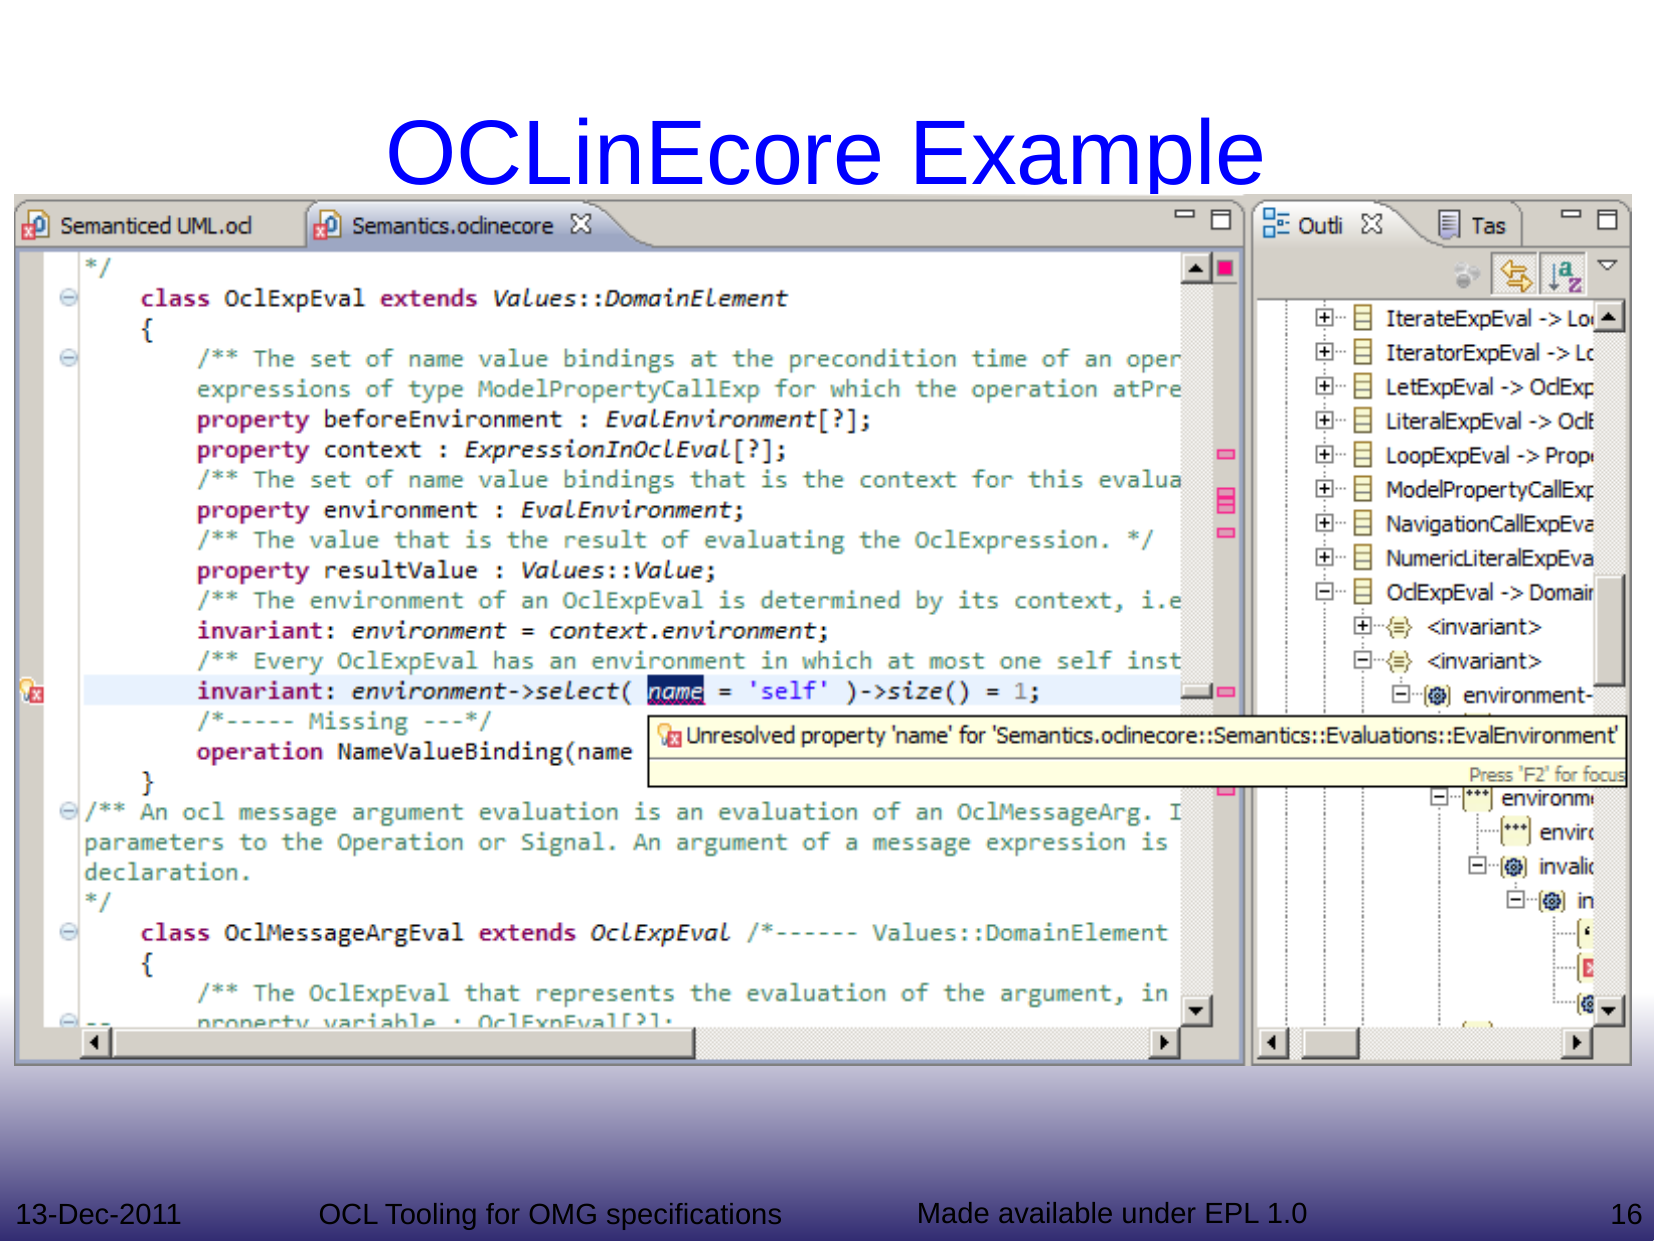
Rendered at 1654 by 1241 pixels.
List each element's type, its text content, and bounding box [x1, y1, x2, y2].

picture [14, 194, 1632, 1066]
title OCLinEcore Example [82, 49, 1571, 194]
